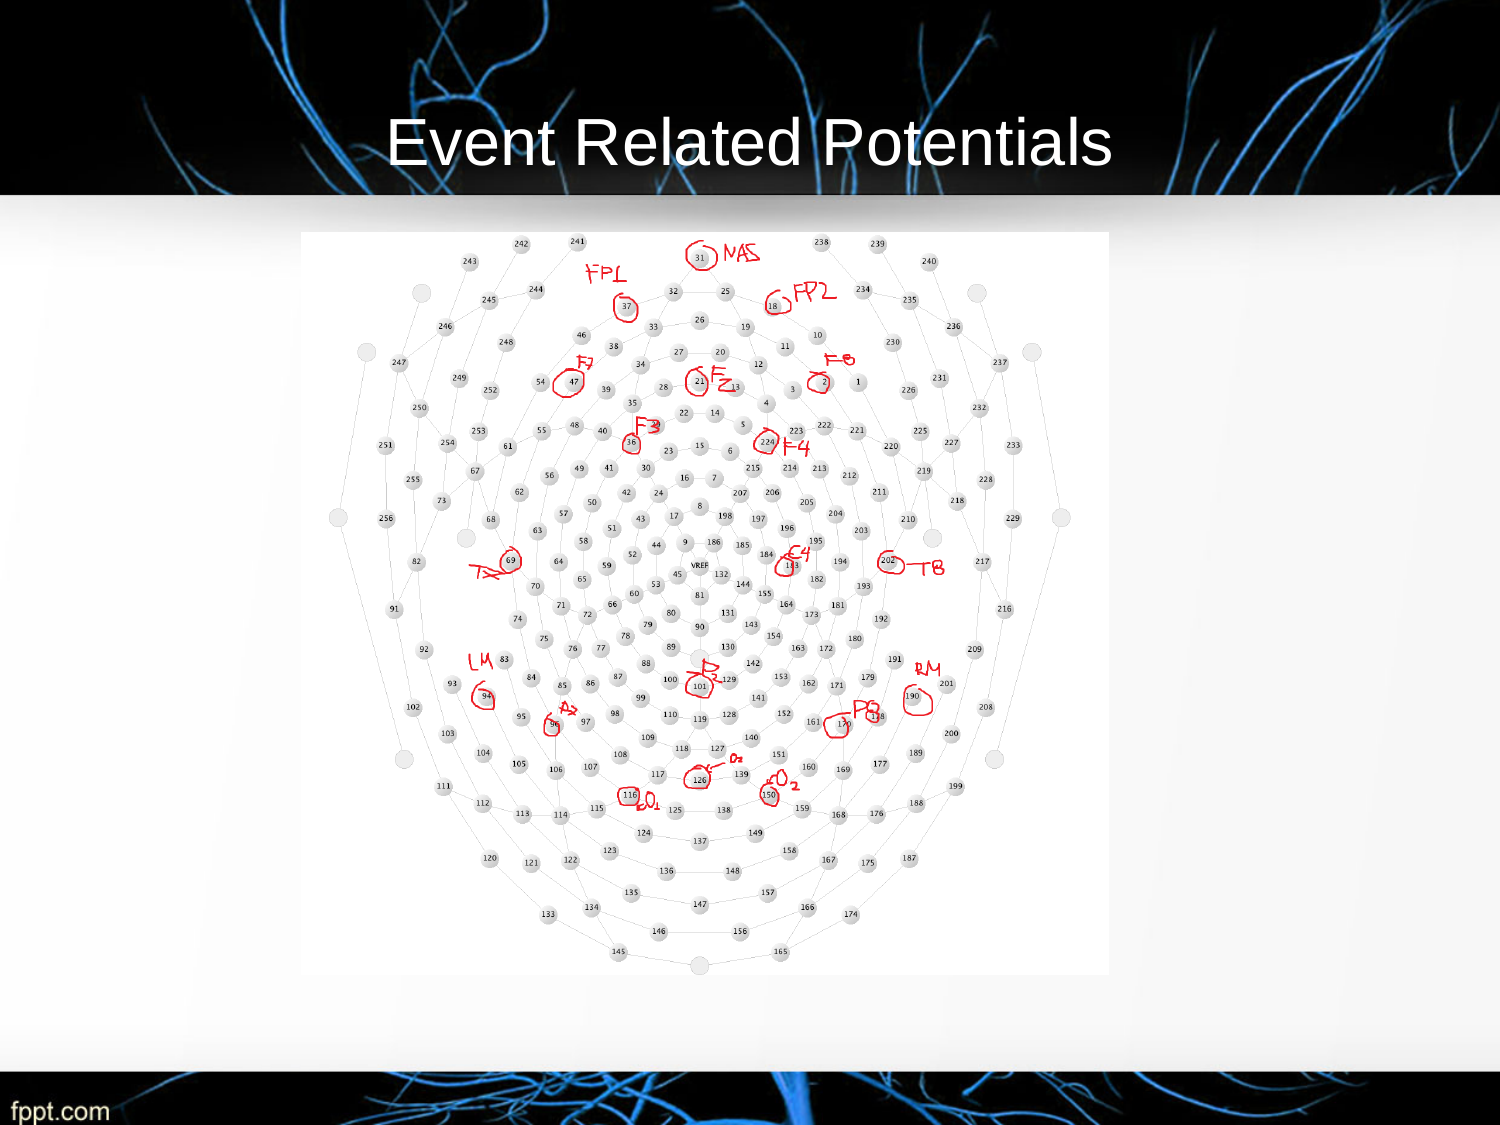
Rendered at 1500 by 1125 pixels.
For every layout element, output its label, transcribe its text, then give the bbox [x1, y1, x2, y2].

title Event Related Potentials [75, 45, 1425, 233]
picture [0, 0, 1500, 1125]
